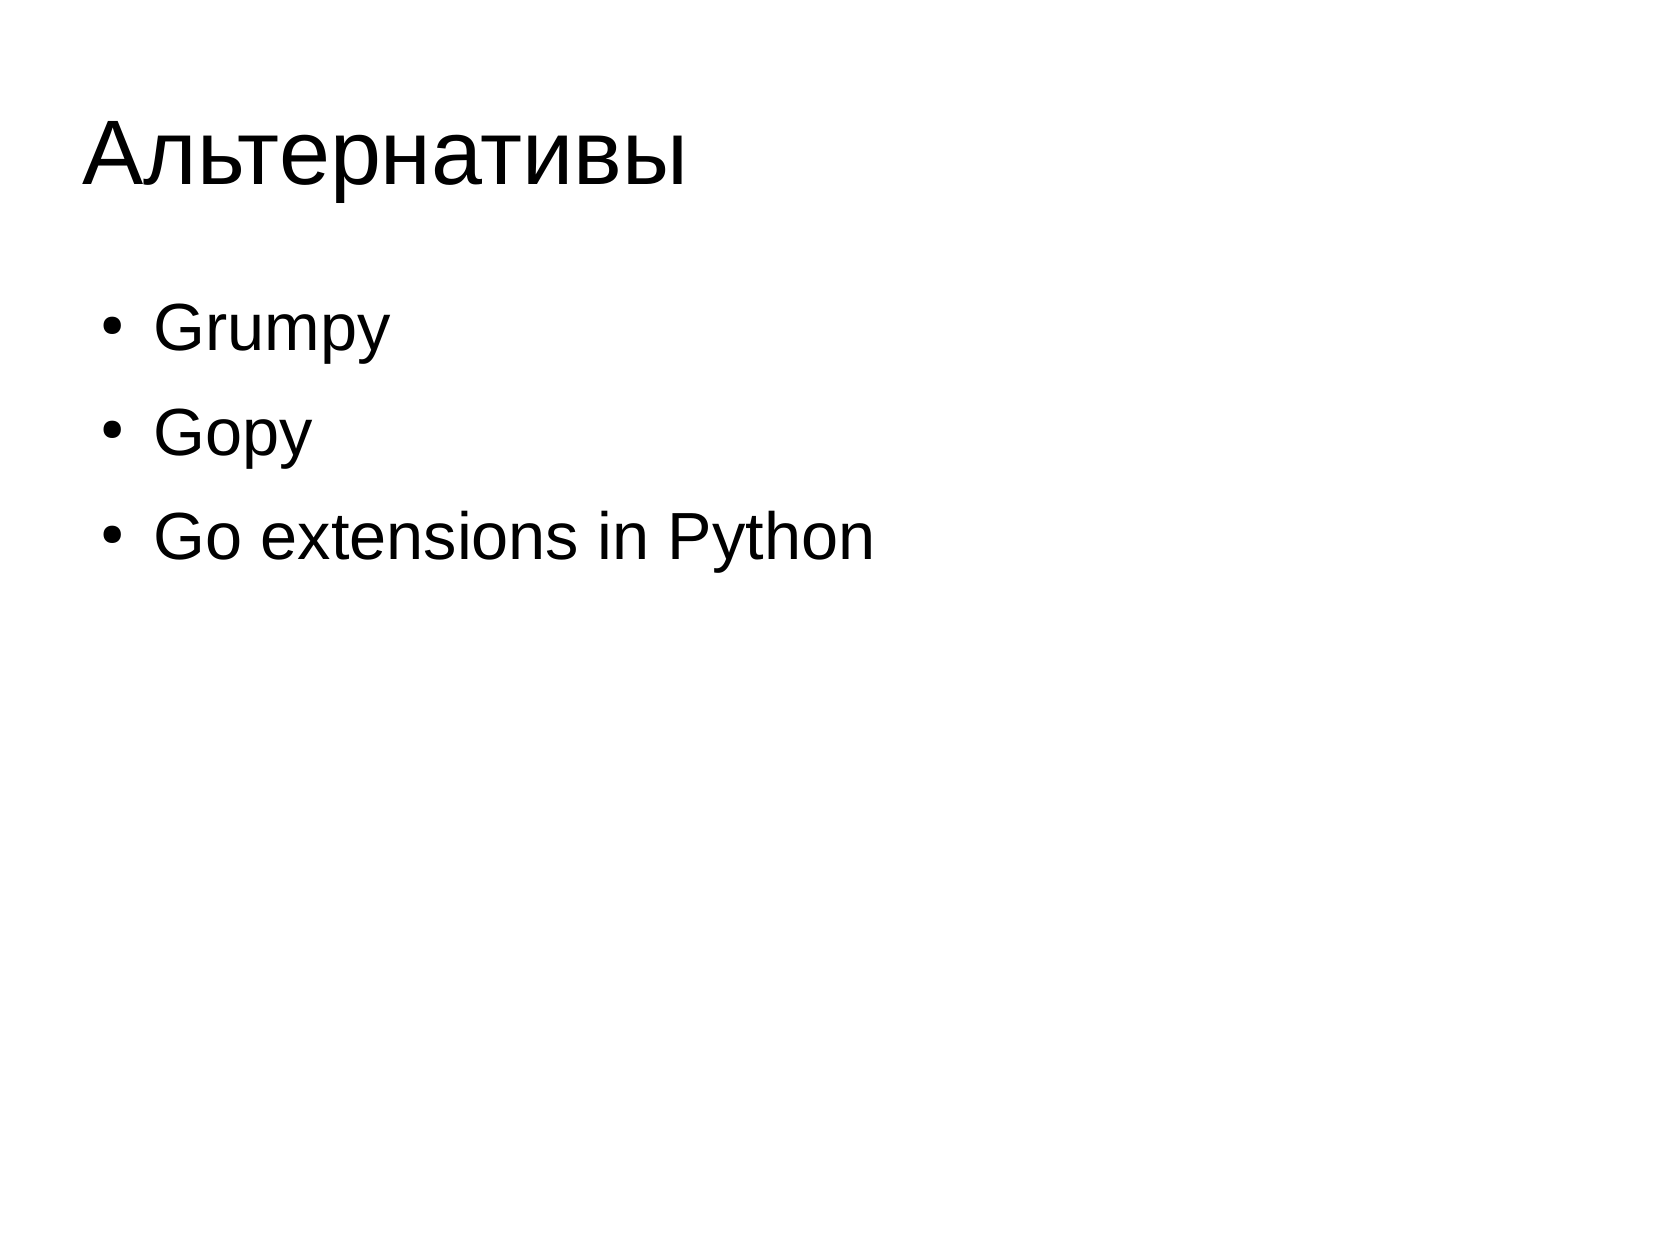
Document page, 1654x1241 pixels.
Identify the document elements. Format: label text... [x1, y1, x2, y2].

title Альтернативы [82, 49, 1571, 257]
list Grumpy Gopy Go extensions in Python [82, 290, 1571, 1010]
